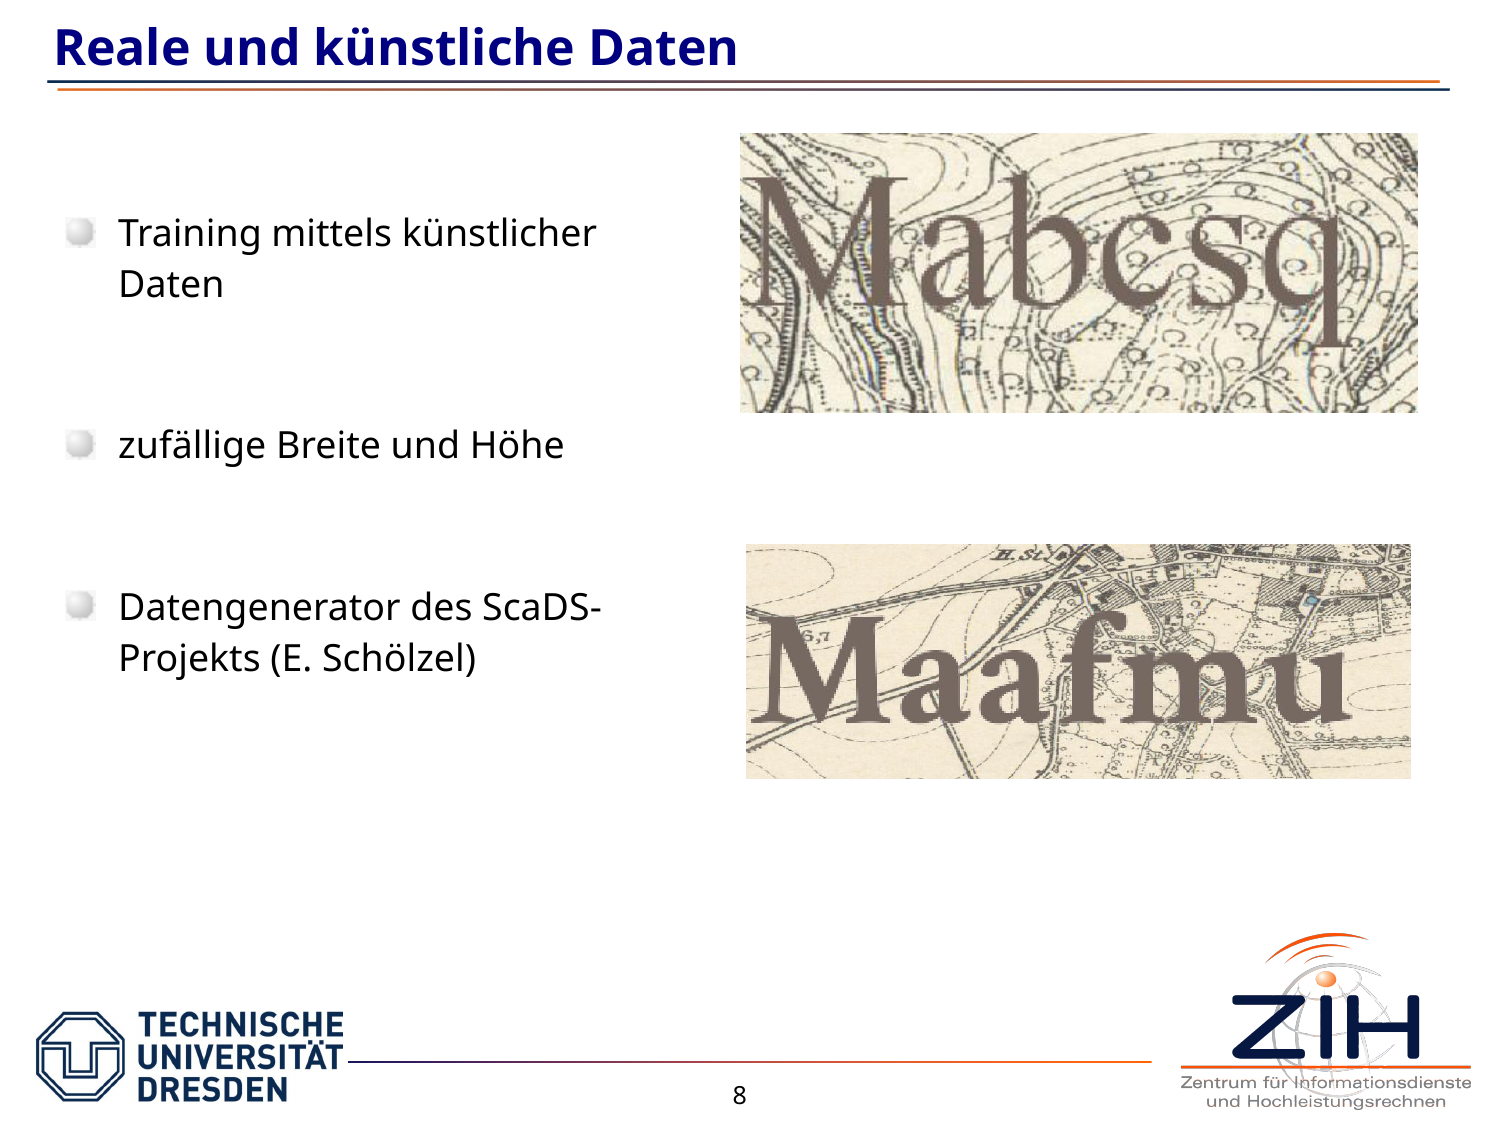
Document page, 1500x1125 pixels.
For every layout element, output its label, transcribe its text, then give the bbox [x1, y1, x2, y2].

picture [1181, 933, 1471, 1110]
picture [746, 544, 1411, 779]
picture [47, 80, 1450, 91]
picture [35, 1011, 343, 1102]
title Reale und künstliche Daten [53, 12, 1453, 81]
list Training mittels künstlicher Daten zufällige Breite und Höhe Datengenerator des ScaDS-Projekts (E. Schölzel) [29, 118, 707, 771]
picture [740, 133, 1418, 413]
